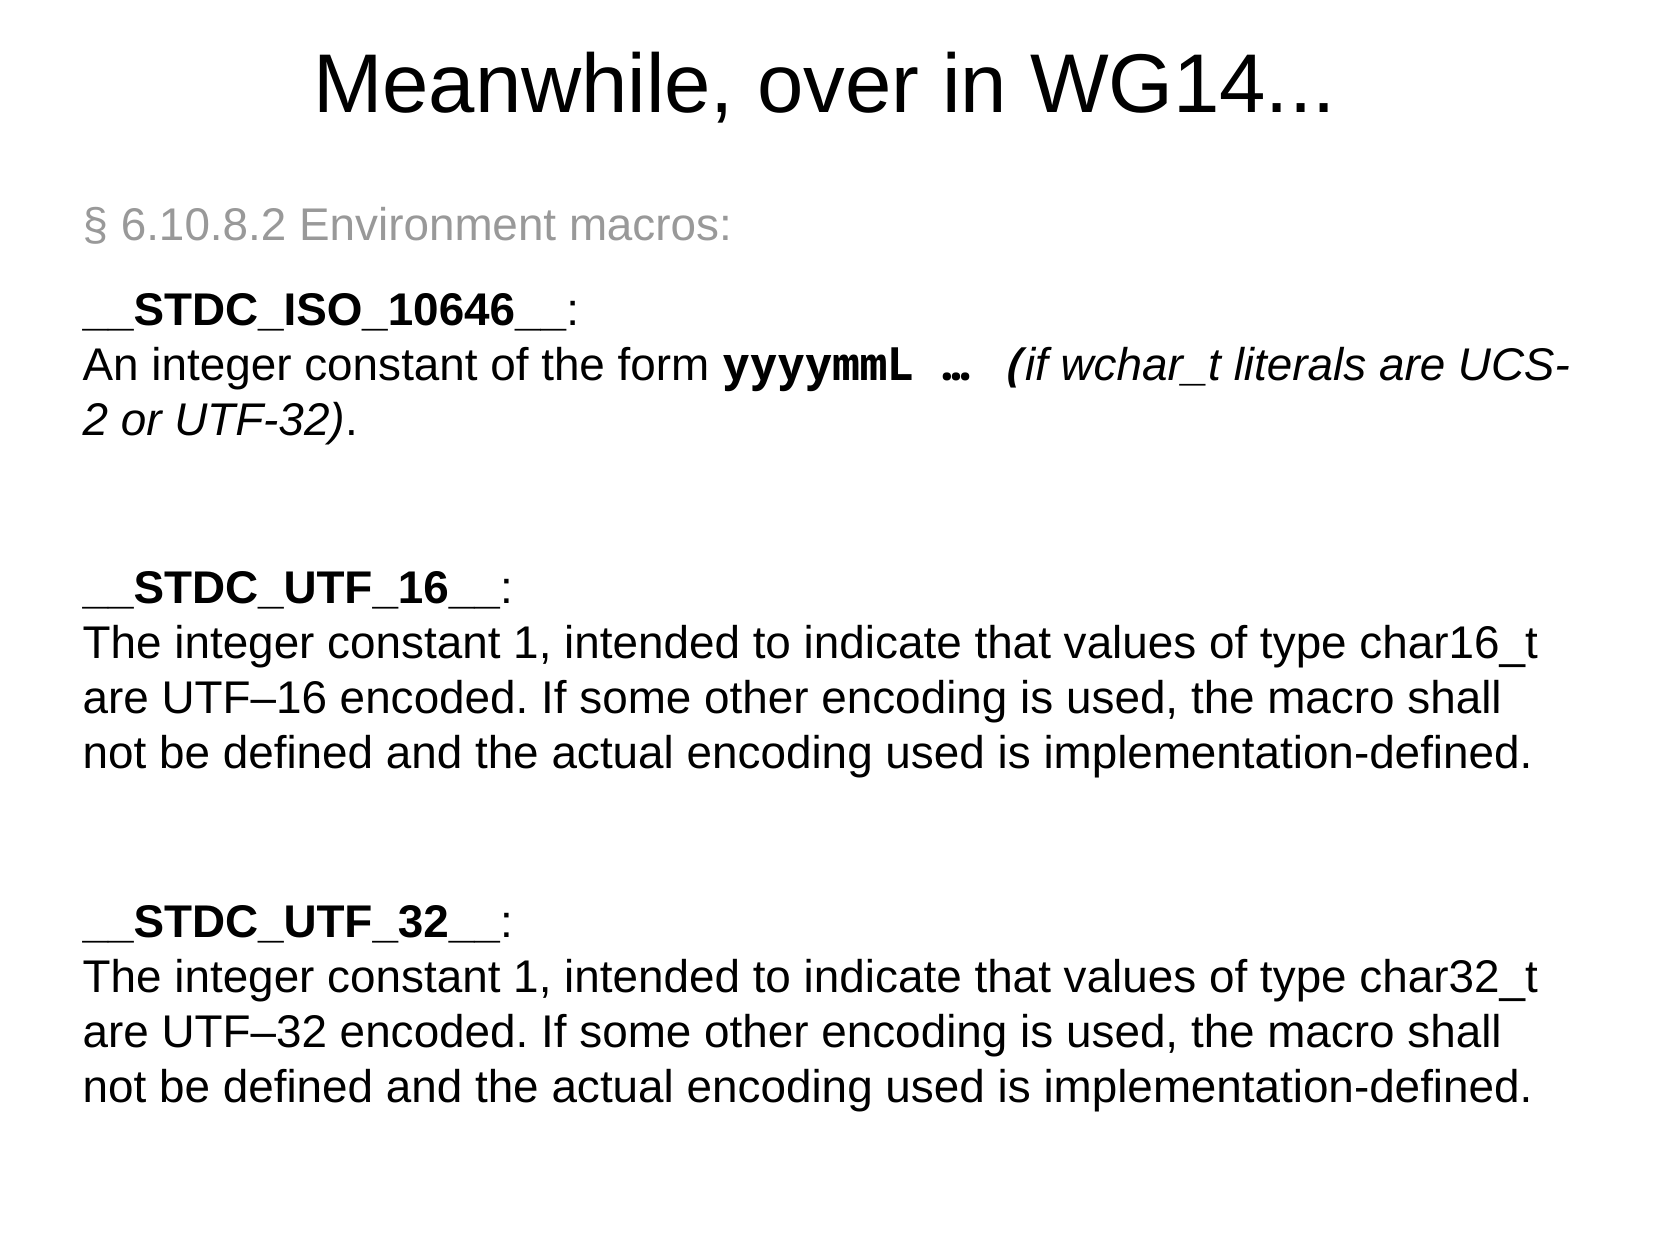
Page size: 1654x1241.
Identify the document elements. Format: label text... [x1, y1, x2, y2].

list § 6.10.8.2 Environment macros: __STDC_ISO_10646__: An integer constant of the form yyyymmL … (if wchar_t literals are UCS-2 or UTF-32). __STDC_UTF_16__: The integer constant 1, intended to indicate that values of type char16_t are UTF–16 encoded. If some other encoding is used, the macro shall not be defined and the actual encoding used is implementation-defined. __STDC_UTF_32__: The integer constant 1, intended to indicate that values of type char32_t are UTF–32 encoded. If some other encoding is used, the macro shall not be defined and the actual encoding used is implementation-defined. [82, 195, 1571, 1201]
text_box Meanwhile, over in WG14... [90, 30, 1561, 166]
